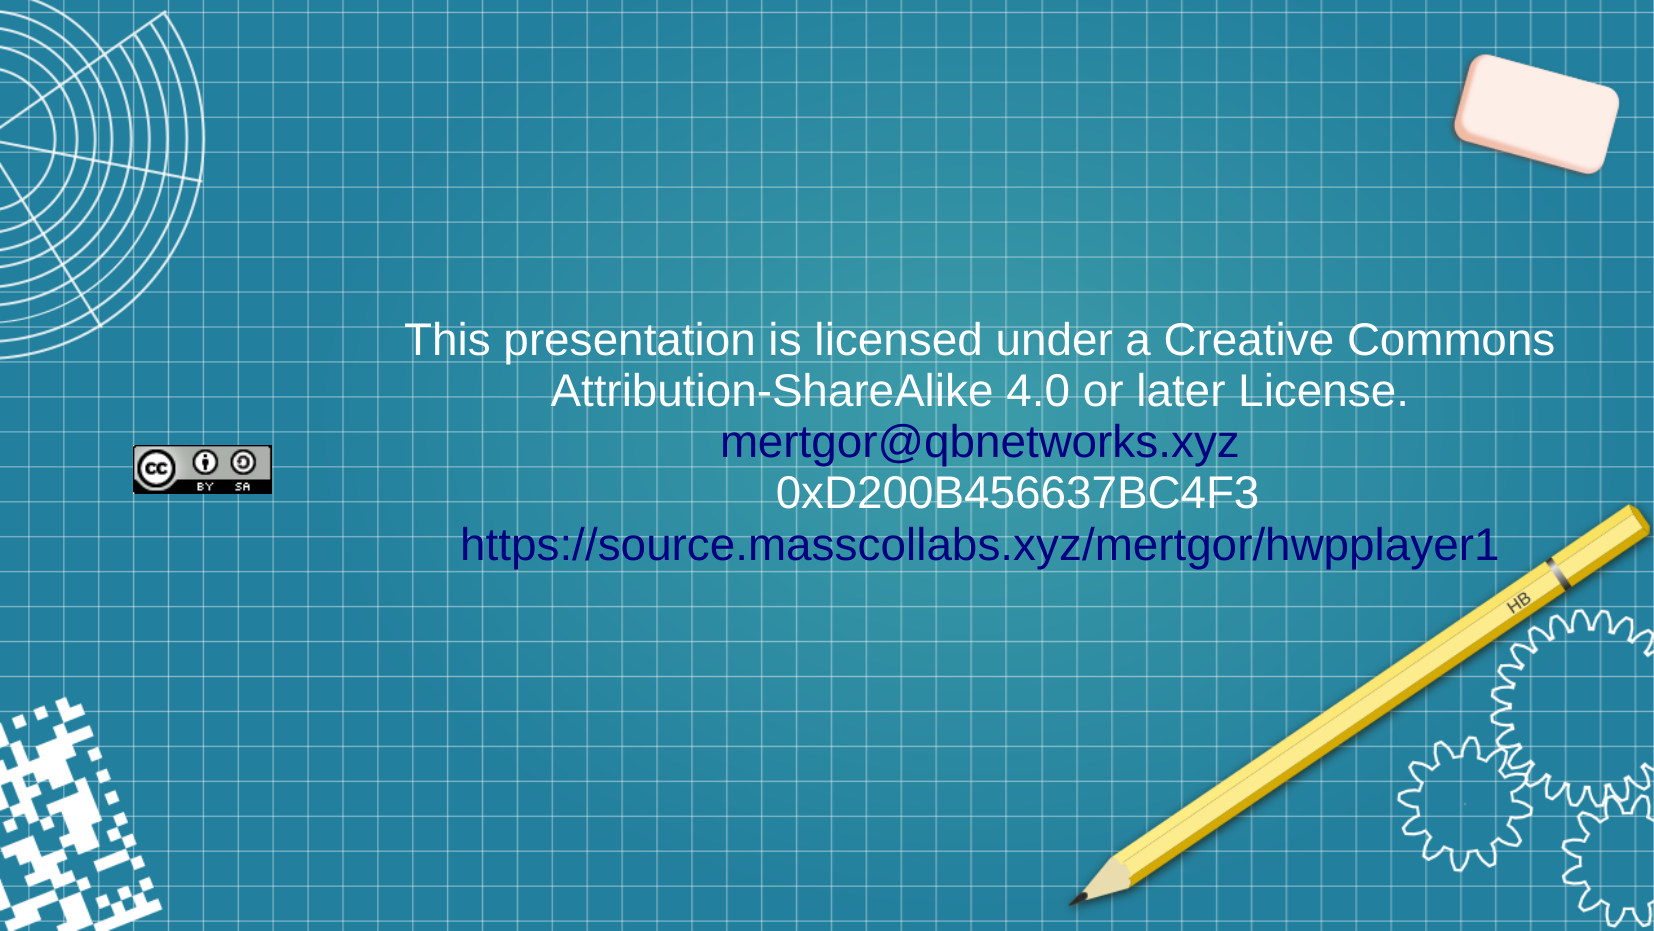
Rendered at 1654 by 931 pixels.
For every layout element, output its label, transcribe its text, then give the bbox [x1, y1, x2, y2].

title This presentation is licensed under a Creative Commons Attribution-ShareAlike 4.0 or later License.mertgor@qbnetworks.xyz 0xD200B456637BC4F3 https://source.masscollabs.xyz/mertgor/hwpplayer1 [389, 313, 1571, 622]
picture [0, 0, 1654, 931]
